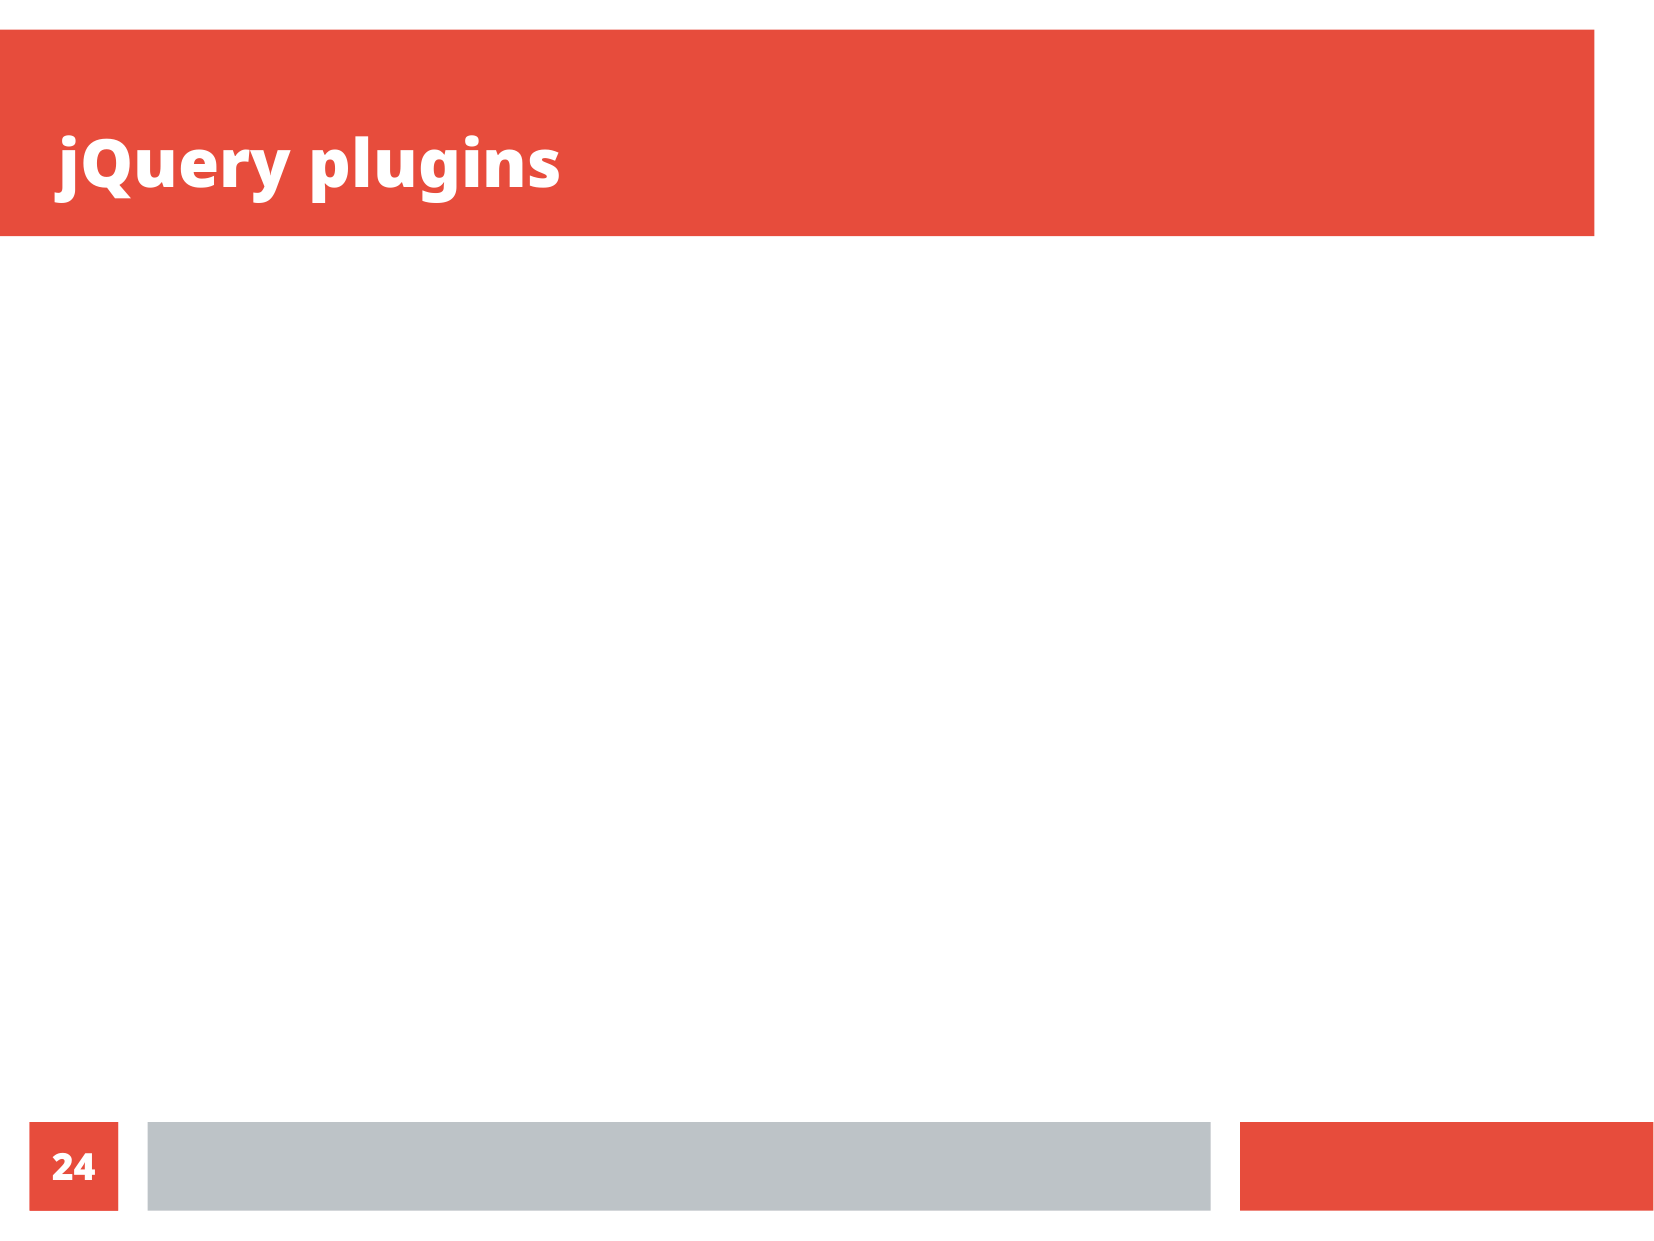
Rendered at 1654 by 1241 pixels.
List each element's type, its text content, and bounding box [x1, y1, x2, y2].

title jQuery plugins [59, 59, 1595, 207]
